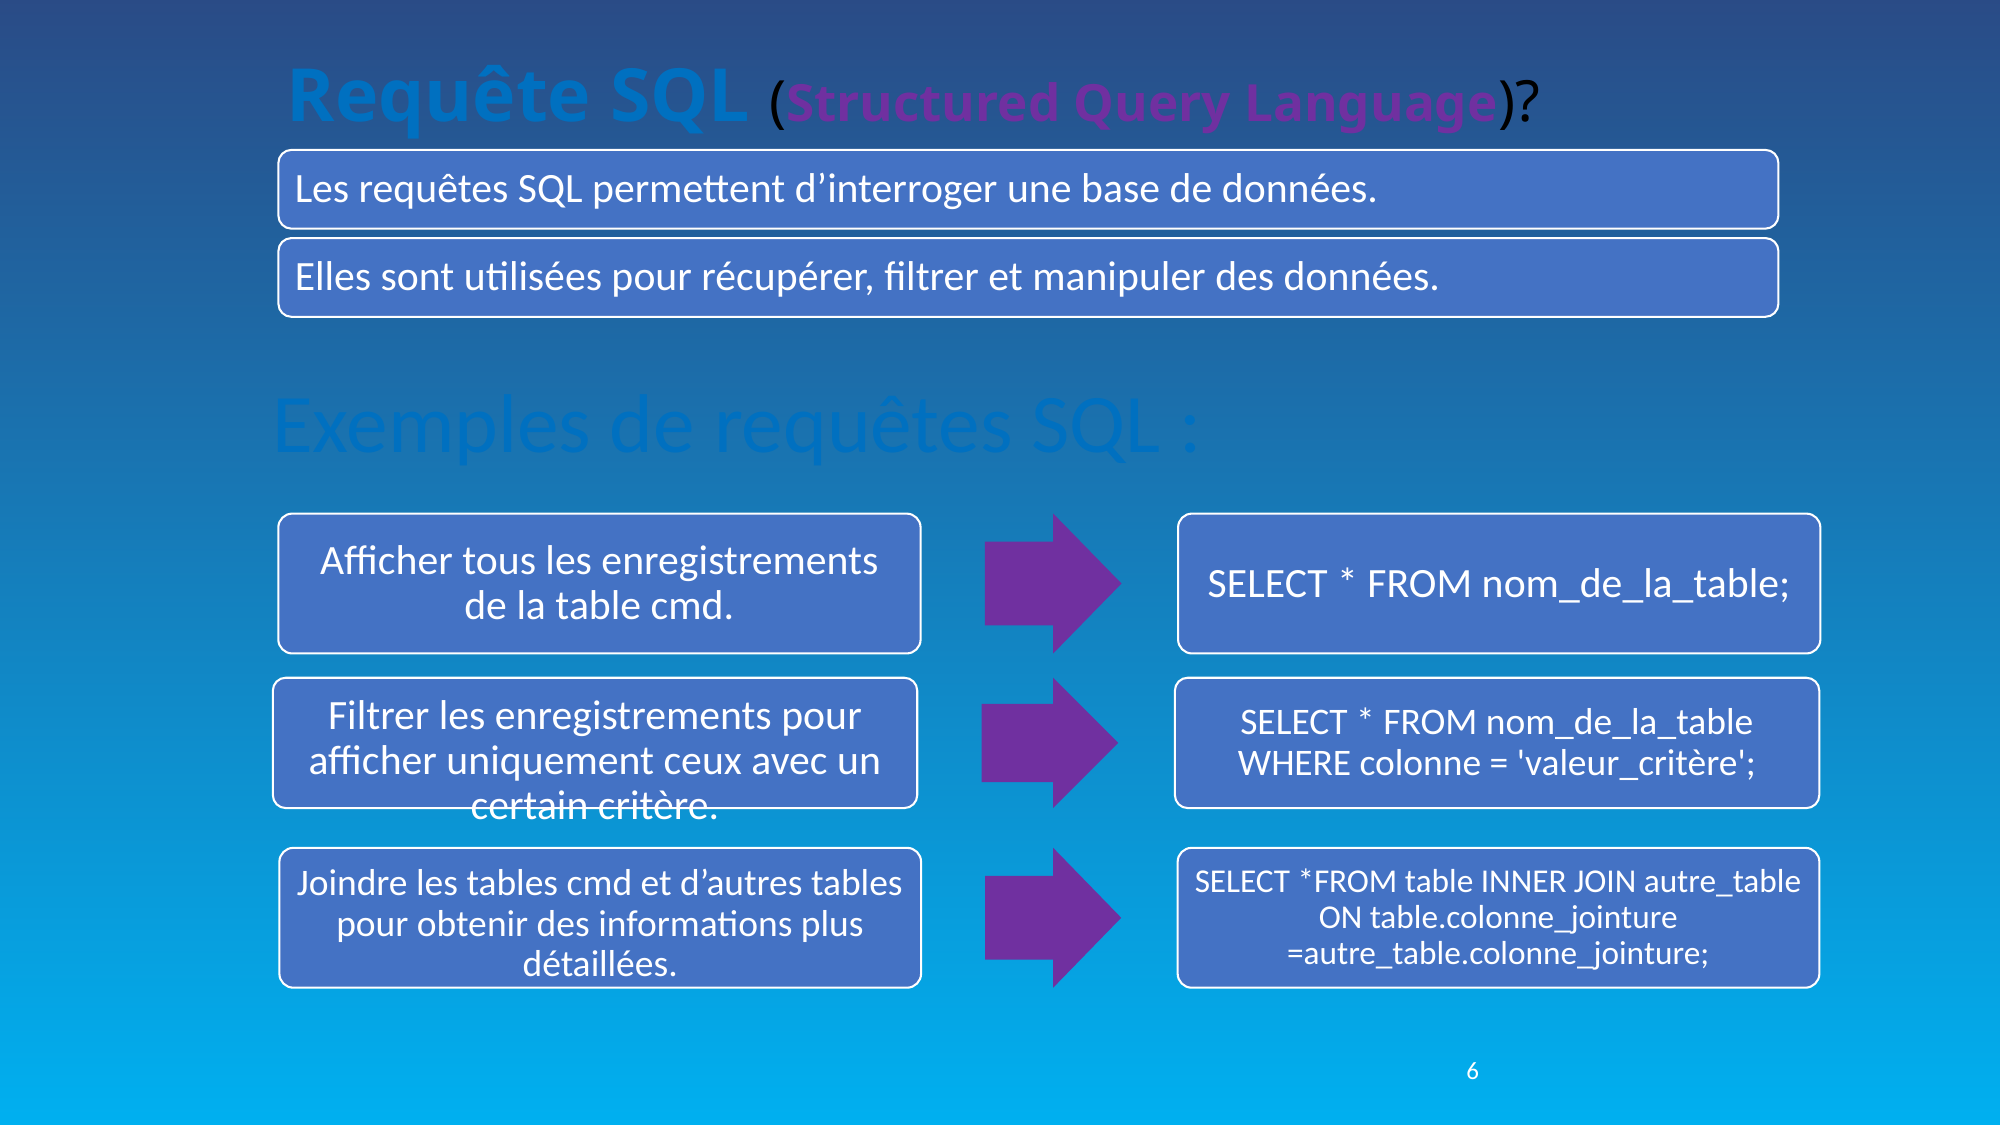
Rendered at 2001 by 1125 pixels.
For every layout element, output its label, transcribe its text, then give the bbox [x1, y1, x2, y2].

text_box SELECT * FROM nom_de_la_table WHERE colonne = 'valeur_critère'; [1174, 677, 1820, 809]
text_box Filtrer les enregistrements pour afficher uniquement ceux avec un certain critère. [272, 677, 918, 809]
text_box [985, 847, 1122, 988]
text_box Joindre les tables cmd et d’autres tables pour obtenir des informations plus détaillées. [279, 847, 922, 988]
text_box [1451, 1039, 1909, 1100]
text_box Exemples de requêtes SQL : [257, 361, 1713, 478]
text_box SELECT *FROM table INNER JOIN autre_table ON table.colonne_jointure =autre_table.colonne_jointure; [1177, 847, 1820, 988]
text_box [981, 677, 1119, 809]
text_box Elles sont utilisées pour récupérer, filtrer et manipuler des données. [278, 238, 1779, 317]
text_box Les requêtes SQL permettent d’interroger une base de données. [278, 149, 1779, 229]
text_box Afficher tous les enregistrements de la table cmd. [278, 513, 921, 654]
text_box SELECT * FROM nom_de_la_table; [1178, 513, 1821, 654]
title Requête SQL (Structured Query Language)? [271, 4, 1634, 145]
text_box [984, 513, 1122, 654]
